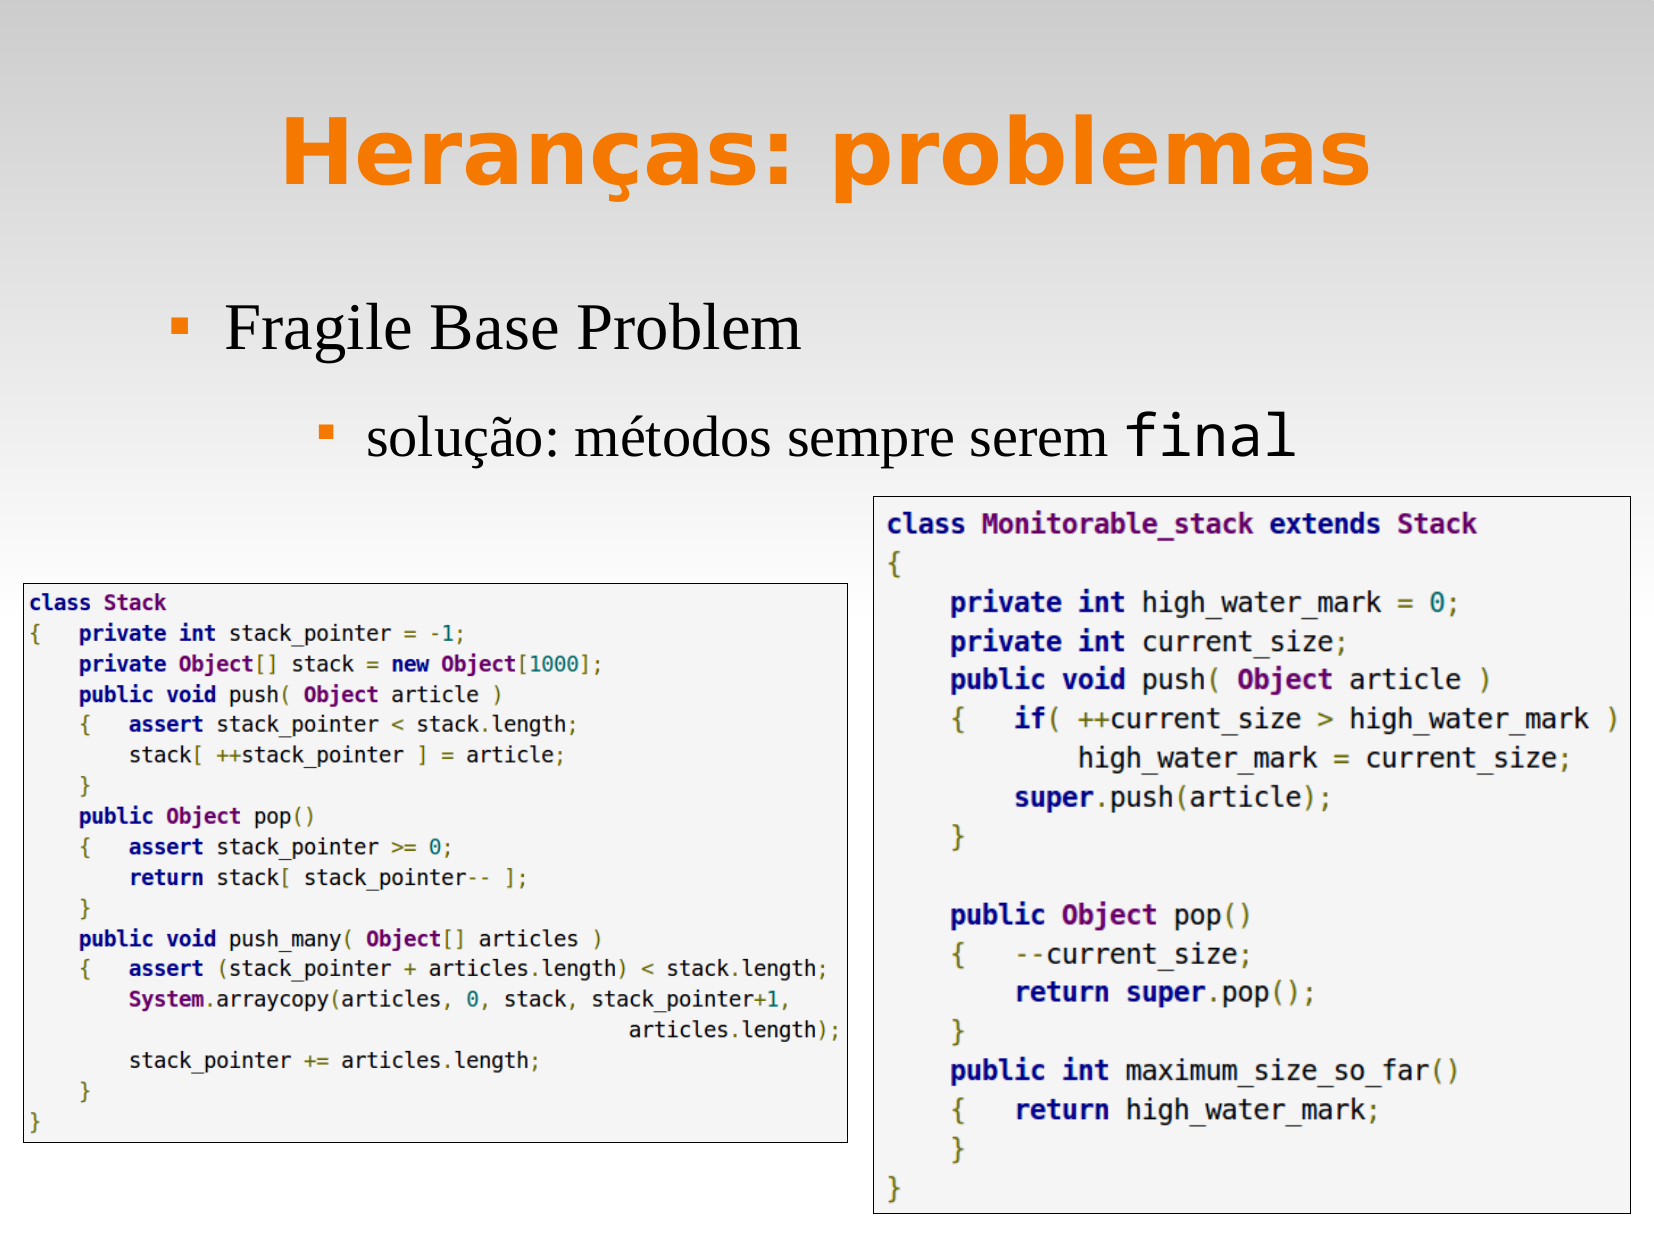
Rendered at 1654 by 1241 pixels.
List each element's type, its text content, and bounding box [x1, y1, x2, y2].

title Heranças: problemas [82, 49, 1571, 257]
list Fragile Base Problem solução: métodos sempre serem final [82, 290, 1571, 1241]
picture [23, 583, 82, 1143]
picture [873, 496, 1631, 1214]
